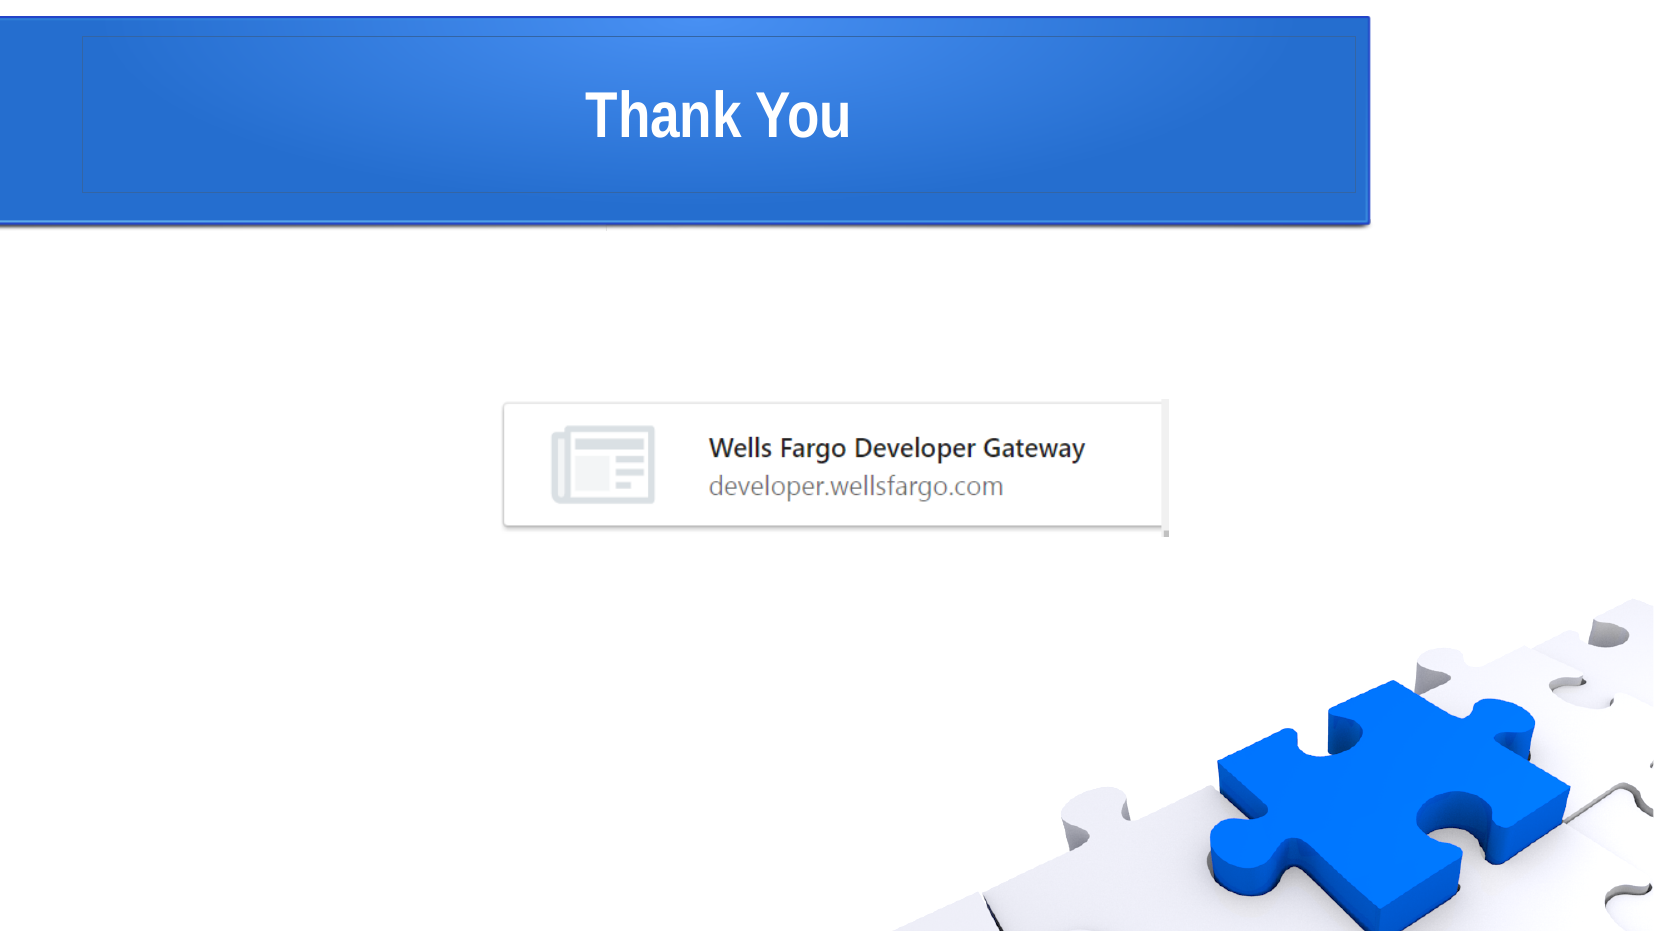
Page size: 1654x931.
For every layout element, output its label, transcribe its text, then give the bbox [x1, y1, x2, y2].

picture [493, 399, 1654, 931]
title Thank You [82, 36, 1356, 193]
picture [0, 16, 1375, 231]
